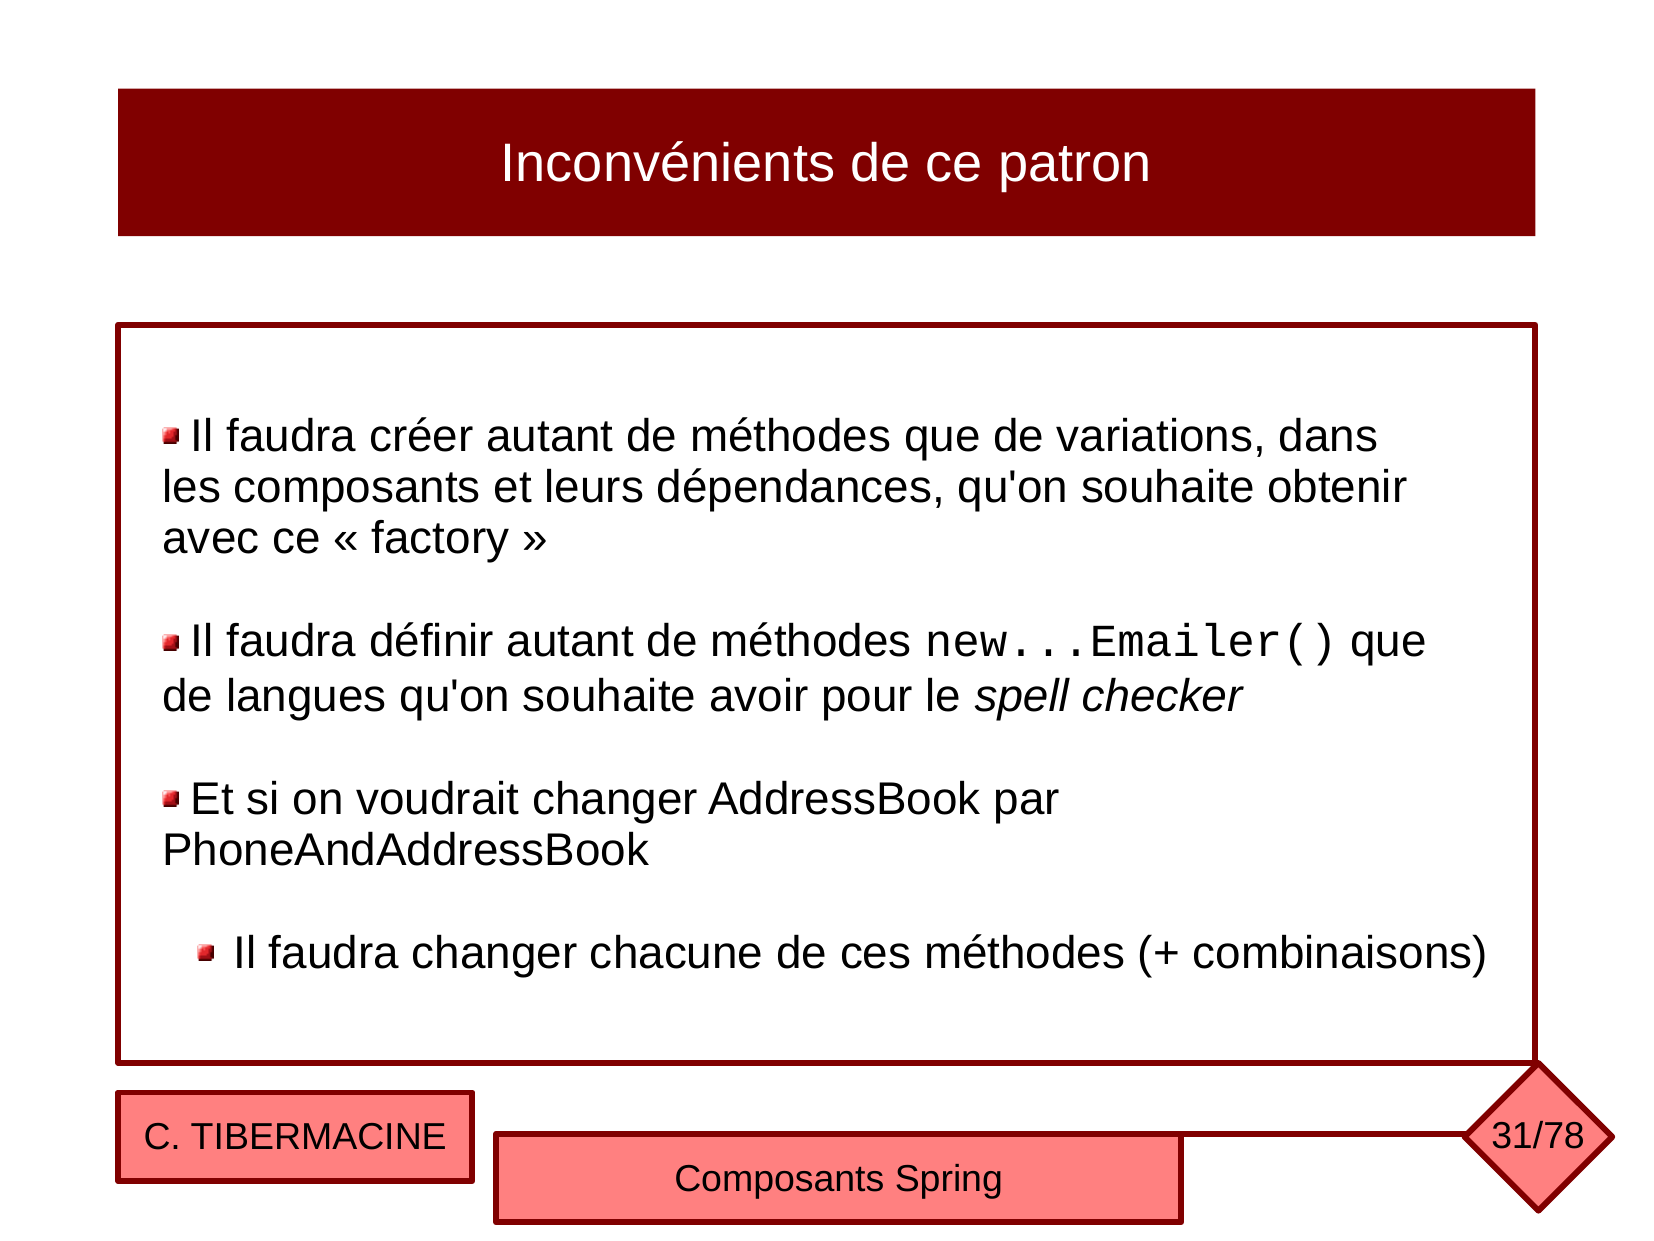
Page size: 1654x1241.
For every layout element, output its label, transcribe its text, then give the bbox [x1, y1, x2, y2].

picture [197, 944, 214, 961]
picture [162, 427, 179, 444]
text_box Composants Spring [496, 1133, 1182, 1223]
text_box [1464, 1125, 1476, 1149]
text_box C. TIBERMACINE [118, 1092, 473, 1182]
text_box [1494, 1062, 1583, 1107]
text_box Il faudra créer autant de méthodes que de variations, dans les composants et leurs dépendances, qu'on souhaite obtenir avec ce « factory » Il faudra définir autant de méthodes new...Emailer() que de langues qu'on souhaite avoir pour le spell checker Et si on voudrait changer AddressBook par PhoneAndAddressBook Il faudra changer chacune de ces méthodes (+ combinaisons) [118, 324, 1536, 1063]
text_box Inconvénients de ce patron [118, 88, 1536, 237]
picture [162, 634, 179, 651]
text_box <numéro>/78 [1476, 1107, 1613, 1207]
picture [162, 790, 179, 807]
